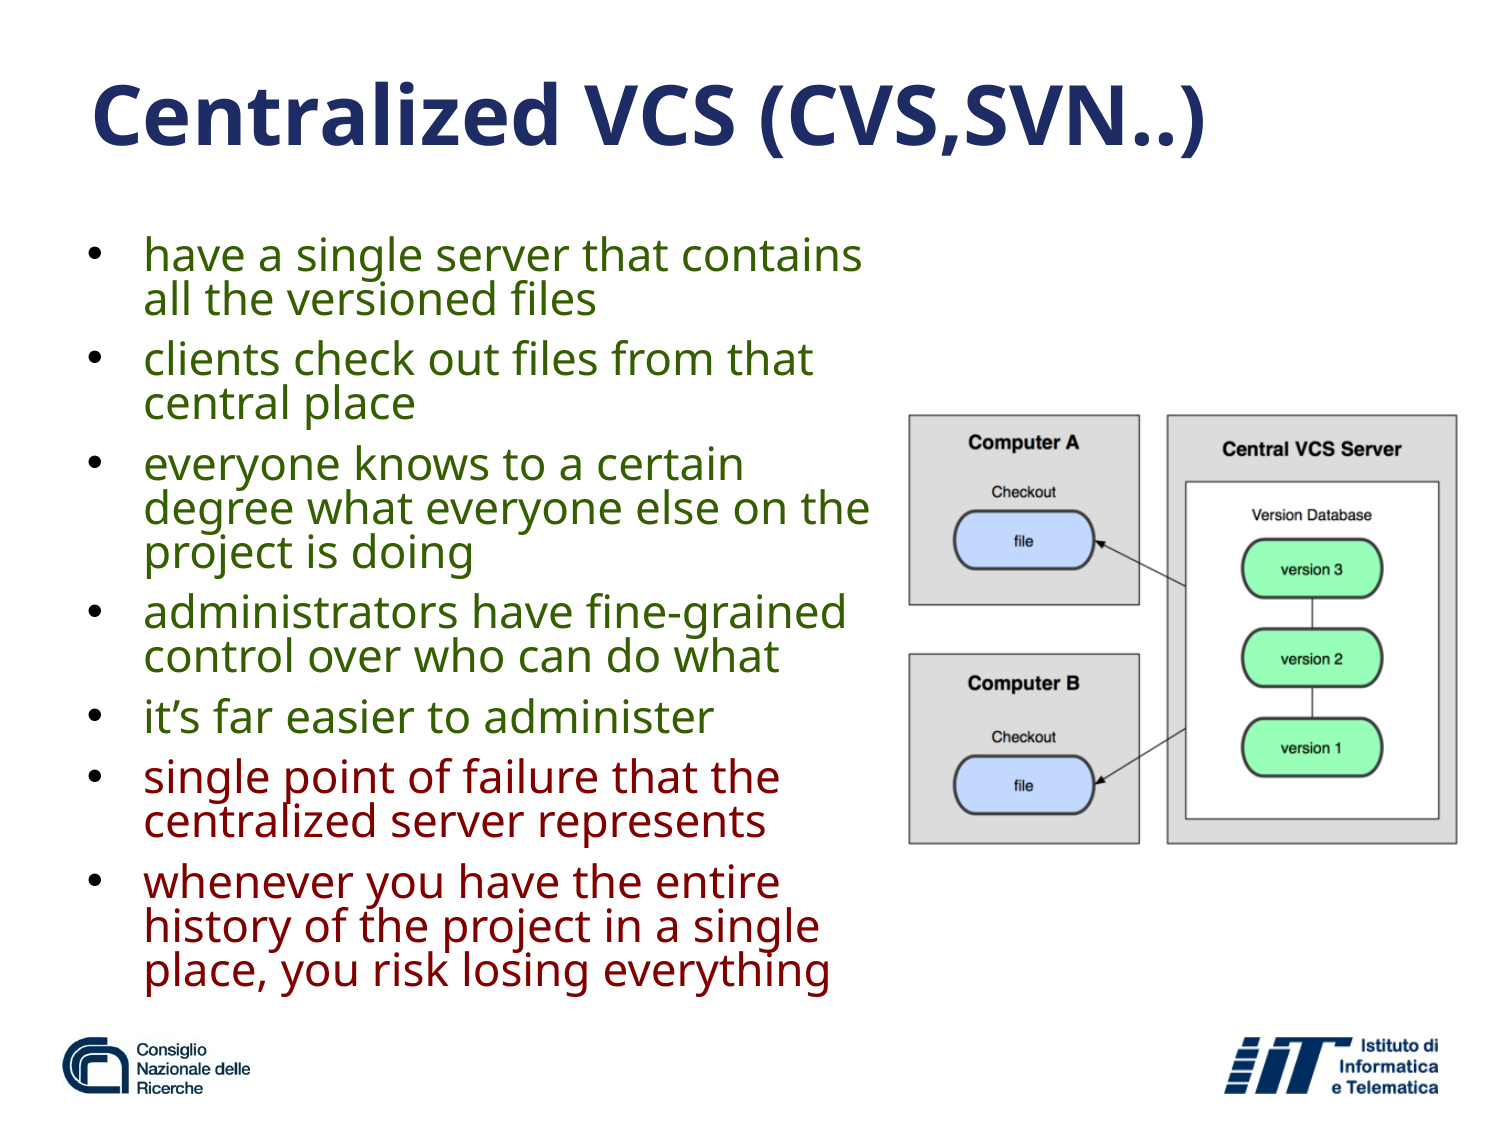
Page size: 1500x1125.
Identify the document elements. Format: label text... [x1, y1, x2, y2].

picture [907, 413, 1459, 846]
list have a single server that contains all the versioned files clients check out files from that central place everyone knows to a certain degree what everyone else on the project is doing administrators have fine-grained control over who can do what it’s far easier to administer single point of failure that the centralized server represents whenever you have the entire history of the project in a single place, you risk losing everything [71, 228, 922, 1081]
picture [1224, 1037, 1438, 1094]
title Centralized VCS (CVS,SVN..) [74, 45, 1449, 180]
picture [62, 1037, 250, 1094]
